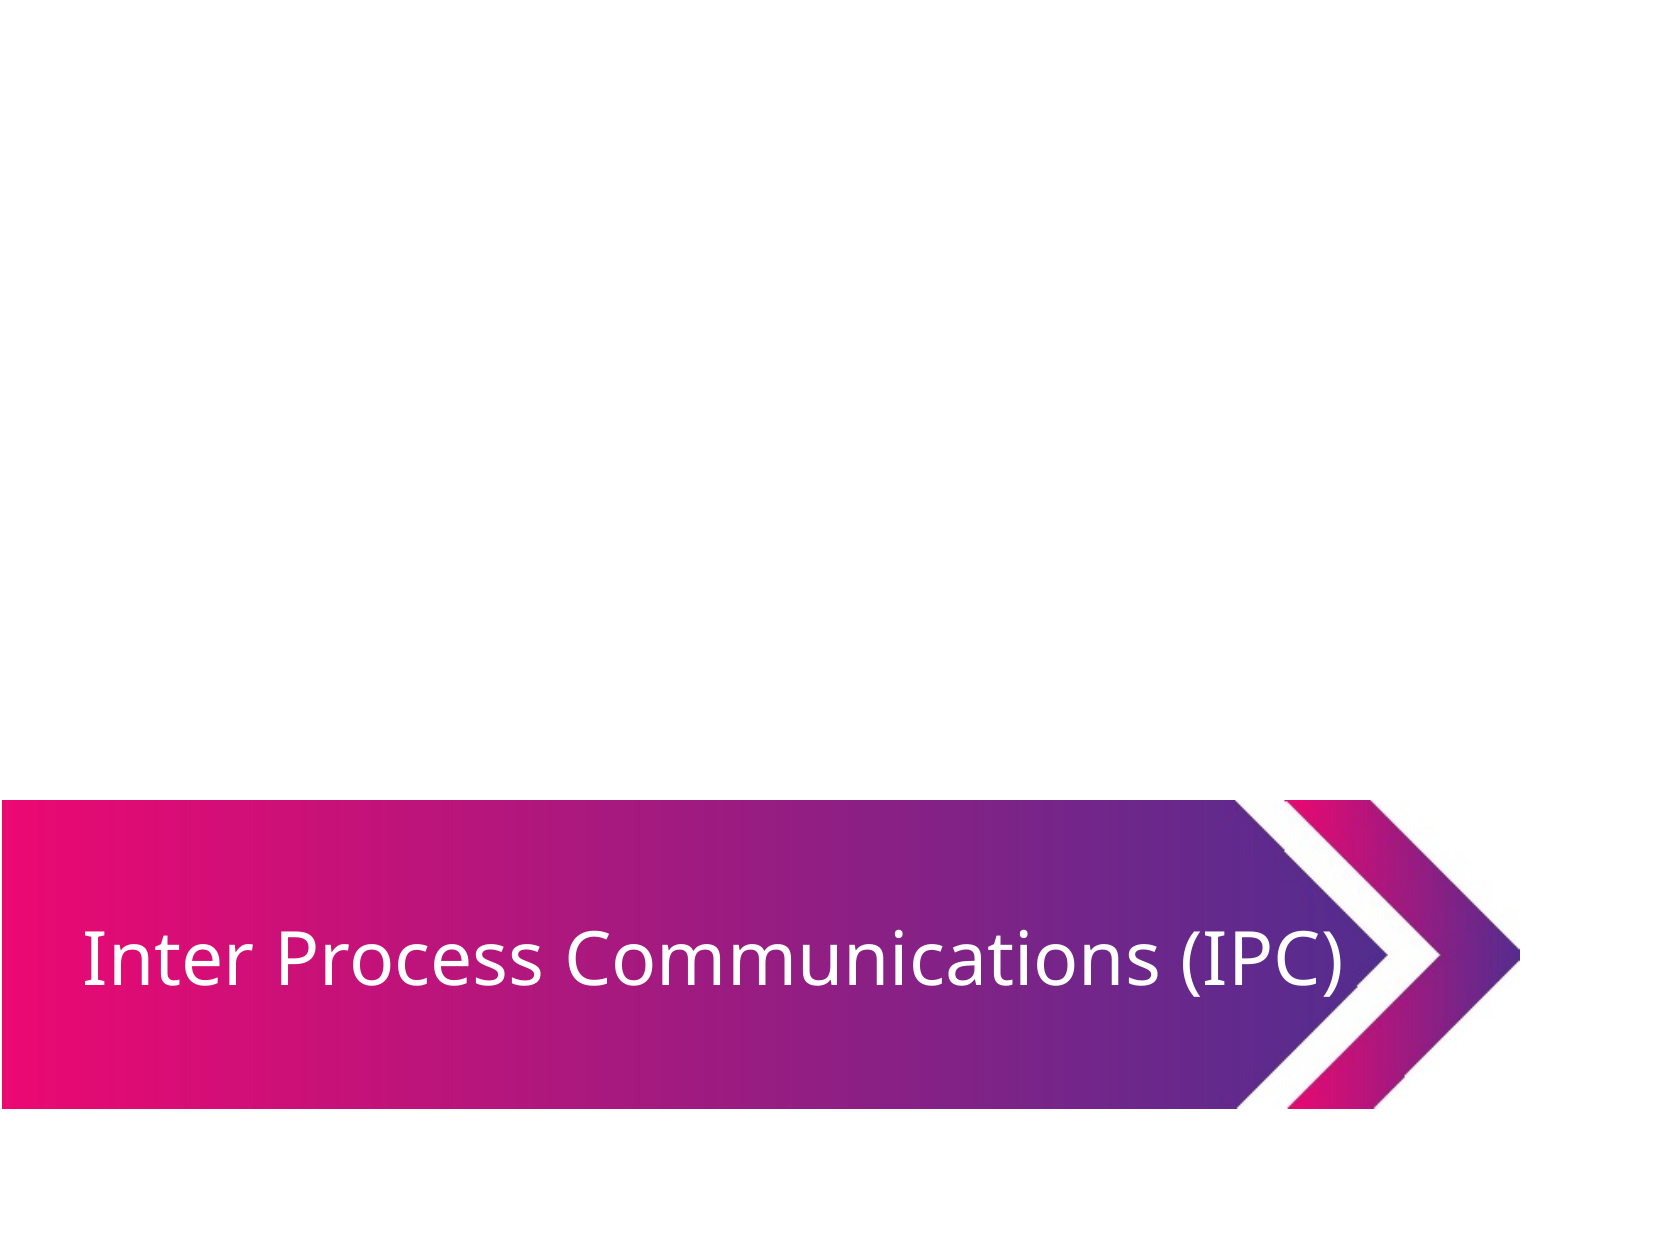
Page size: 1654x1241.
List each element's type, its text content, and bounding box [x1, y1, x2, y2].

picture [2, 800, 1520, 1109]
title Inter Process Communications (IPC) [82, 852, 1396, 1060]
